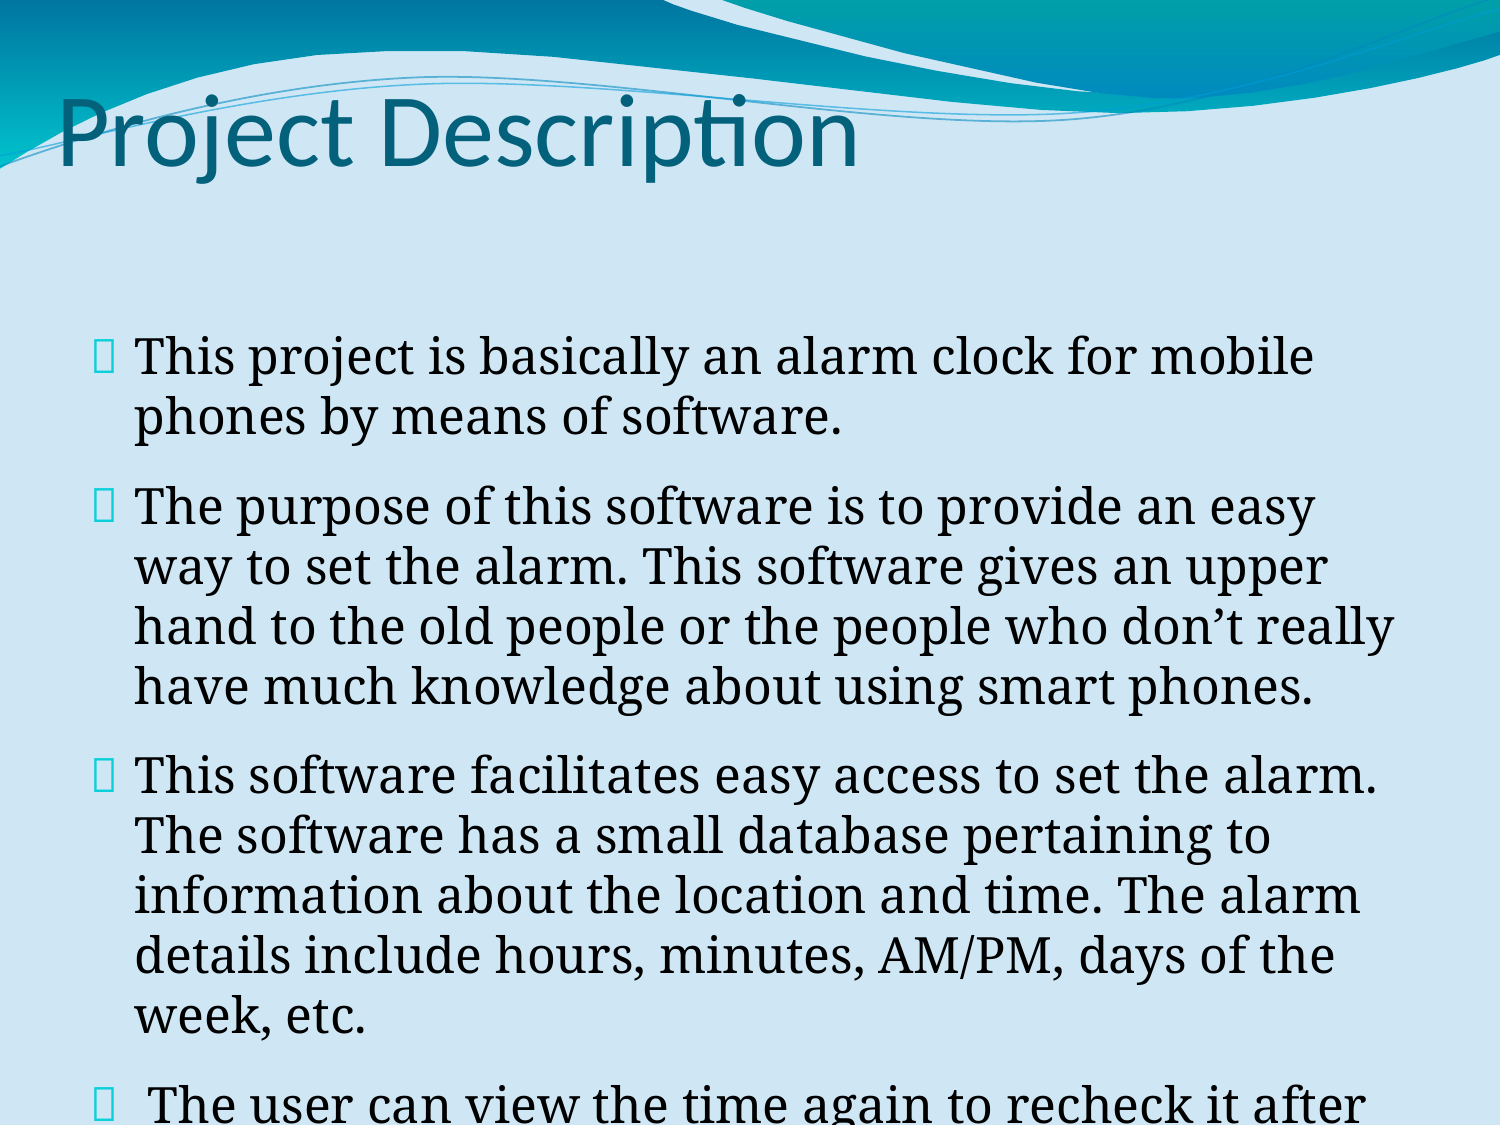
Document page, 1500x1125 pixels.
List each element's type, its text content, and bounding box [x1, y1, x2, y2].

title Project Description [41, 54, 916, 243]
list This project is basically an alarm clock for mobile phones by means of software. The purpose of this software is to provide an easy way to set the alarm. This software gives an upper hand to the old people or the people who don’t really have much knowledge about using smart phones. This software facilitates easy access to set the alarm. The software has a small database pertaining to information about the location and time. The alarm details include hours, minutes, AM/PM, days of the week, etc. The user can view the time again to recheck it after setting the alarm. [75, 317, 1425, 1038]
